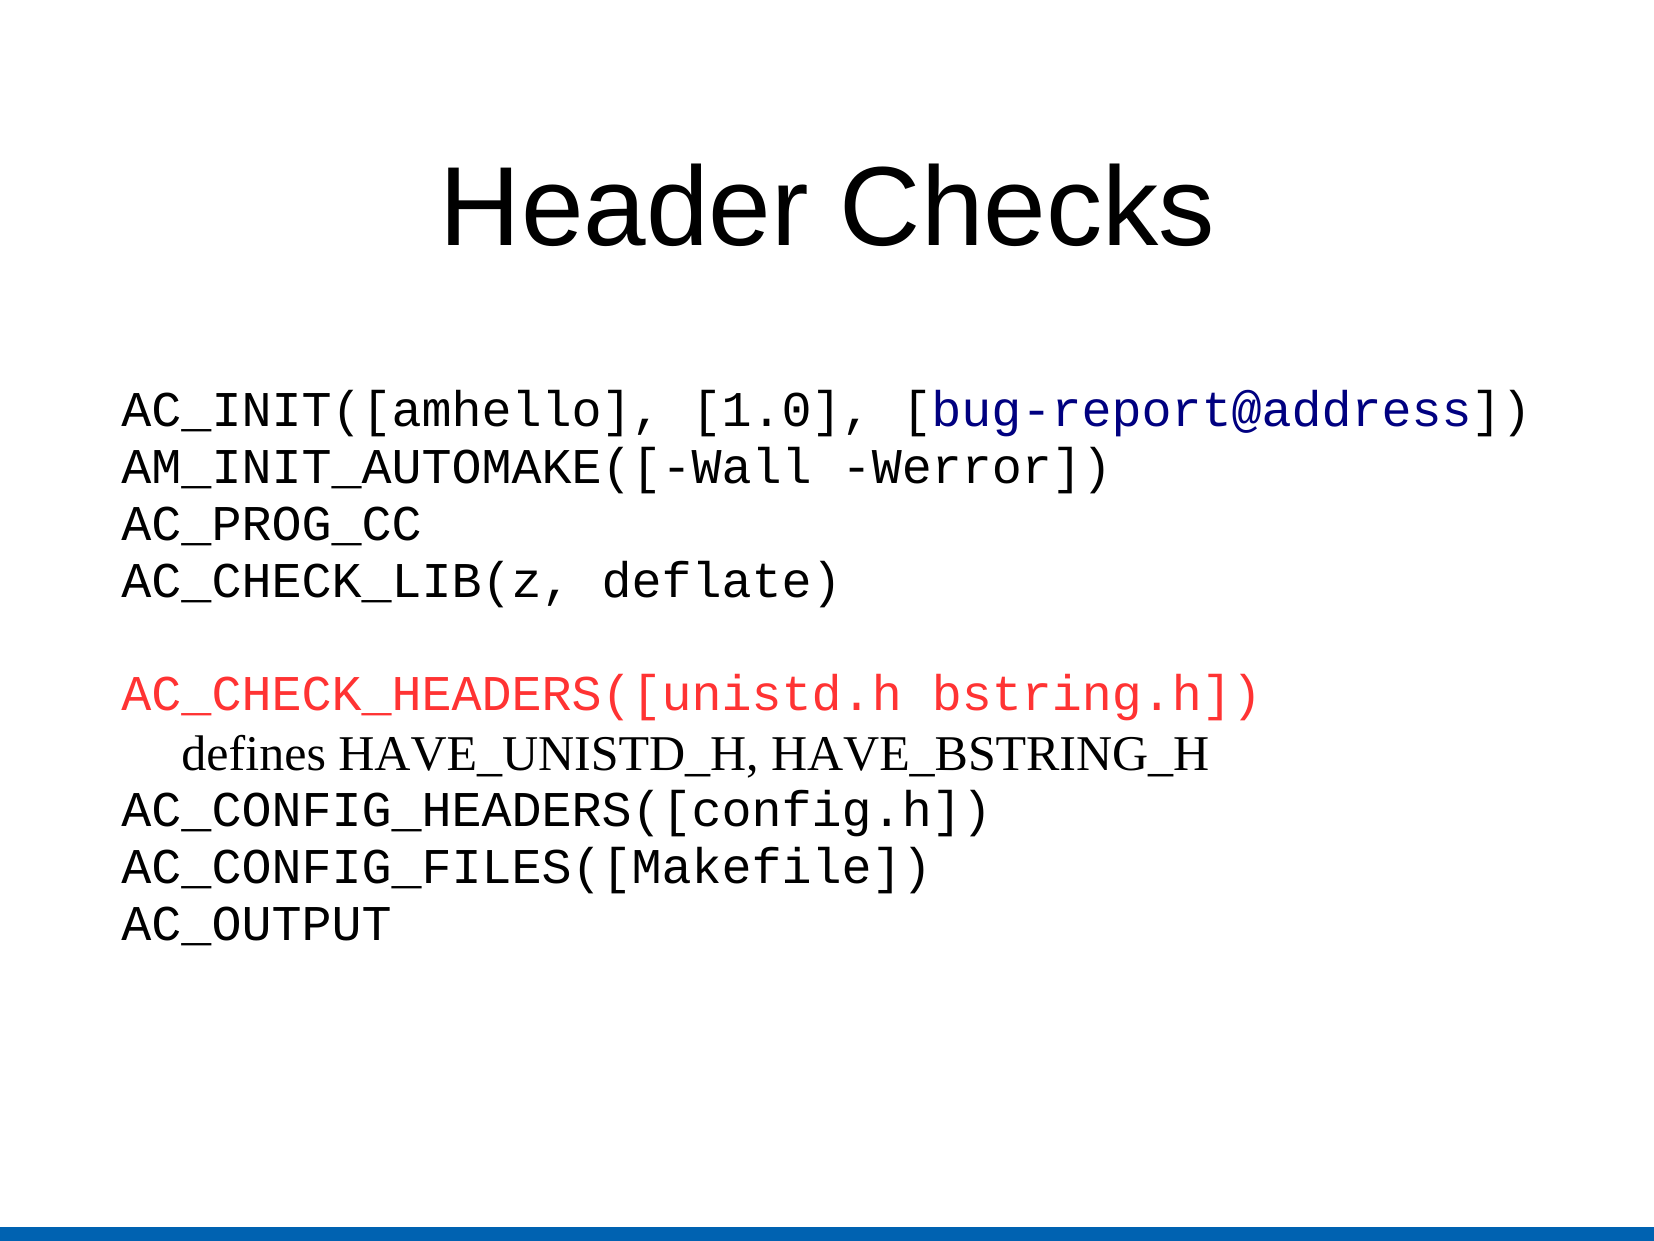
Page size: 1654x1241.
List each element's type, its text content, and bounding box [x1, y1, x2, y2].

title Header Checks [121, 102, 1533, 311]
subtitle AC_INIT([amhello], [1.0], [bug-report@address]) AM_INIT_AUTOMAKE([-Wall -Werror]) AC_PROG_CC AC_CHECK_LIB(z, deflate) AC_CHECK_HEADERS([unistd.h bstring.h]) defines HAVE_UNISTD_H, HAVE_BSTRING_H AC_CONFIG_HEADERS([config.h]) AC_CONFIG_FILES([Makefile]) AC_OUTPUT [121, 314, 1533, 1157]
